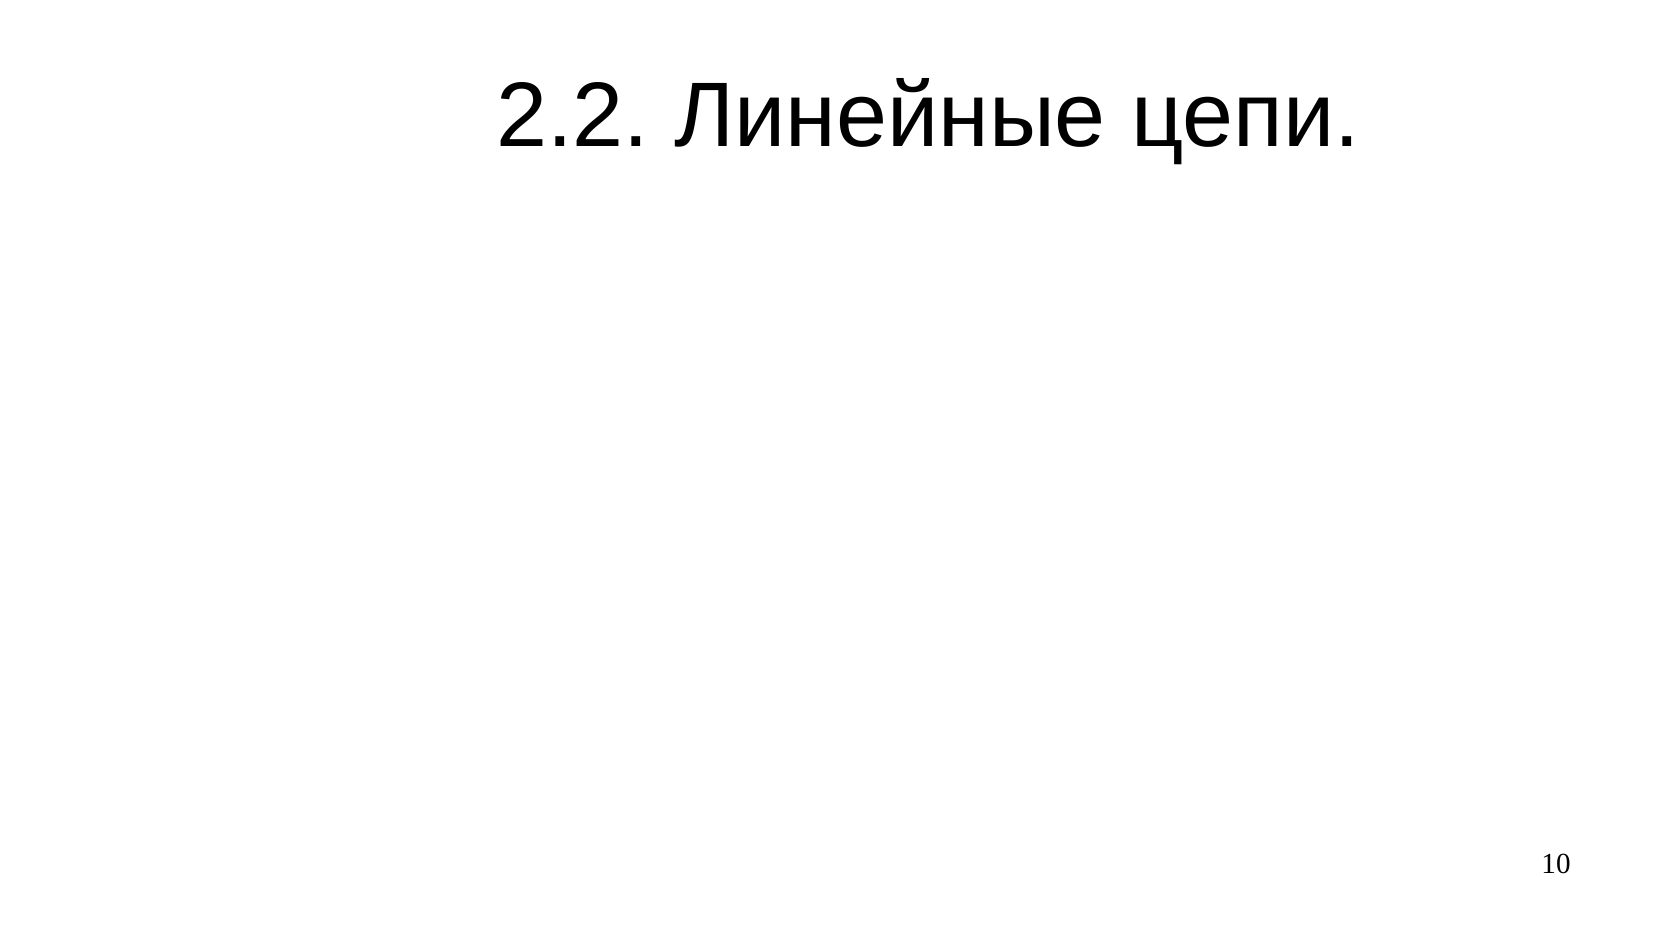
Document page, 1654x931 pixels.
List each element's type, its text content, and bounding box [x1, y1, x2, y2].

title 2.2. Линейные цепи. [82, 37, 1571, 193]
